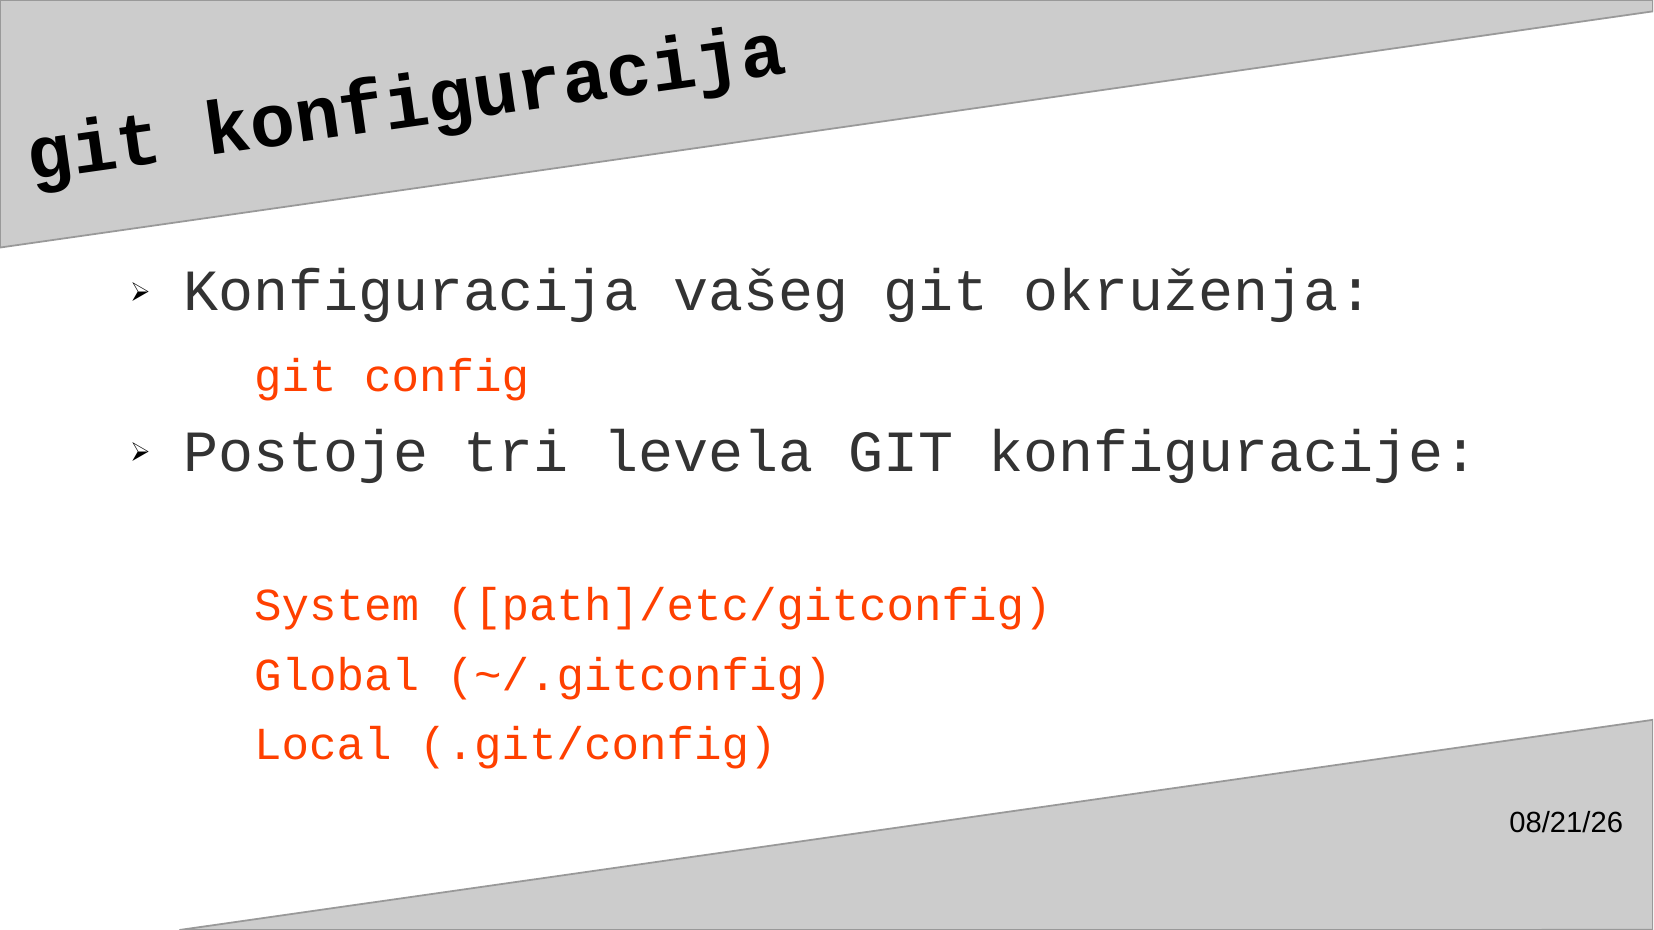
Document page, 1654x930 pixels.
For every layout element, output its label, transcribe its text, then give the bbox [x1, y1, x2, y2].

title git konfiguracija [16, 0, 1501, 239]
list Konfiguracija vašeg git okruženja: git config Postoje tri levela GIT konfiguracije: System ([path]/etc/gitconfig) Global (~/.gitconfig) Local (.git/config) [112, 262, 1493, 840]
